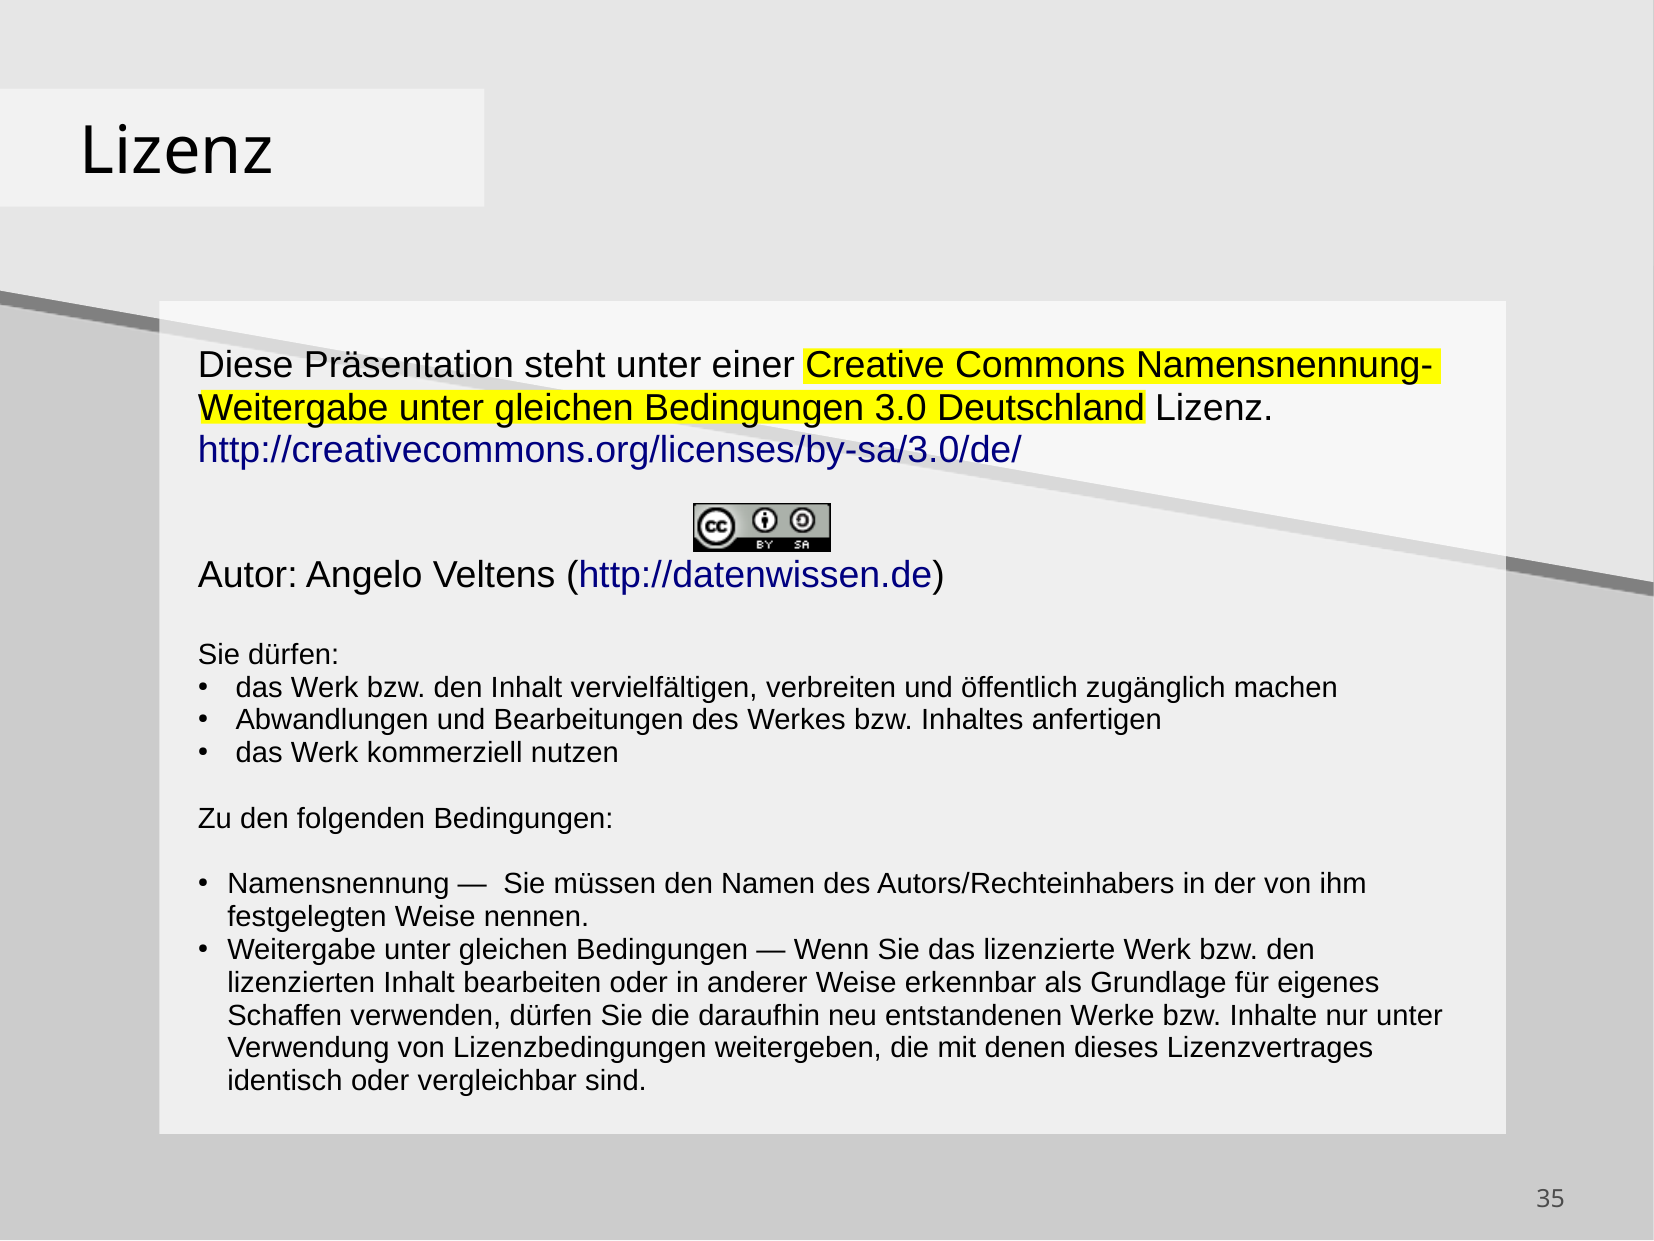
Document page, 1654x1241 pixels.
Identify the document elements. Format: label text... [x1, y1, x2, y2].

text_box Diese Präsentation steht unter einer Creative Commons Namensnennung-Weitergabe unter gleichen Bedingungen 3.0 Deutschland Lizenz. http://creativecommons.org/licenses/by-sa/3.0/de/ Autor: Angelo Veltens (http://datenwissen.de) Sie dürfen: das Werk bzw. den Inhalt vervielfältigen, verbreiten und öffentlich zugänglich machen Abwandlungen und Bearbeitungen des Werkes bzw. Inhaltes anfertigen das Werk kommerziell nutzen Zu den folgenden Bedingungen: Namensnennung — Sie müssen den Namen des Autors/Rechteinhabers in der von ihm festgelegten Weise nennen. Weitergabe unter gleichen Bedingungen — Wenn Sie das lizenzierte Werk bzw. den lizenzierten Inhalt bearbeiten oder in anderer Weise erkennbar als Grundlage für eigenes Schaffen verwenden, dürfen Sie die daraufhin neu entstandenen Werke bzw. Inhalte nur unter Verwendung von Lizenzbedingungen weitergeben, die mit denen dieses Lizenzvertrages identisch oder vergleichbar sind. [183, 336, 1483, 1105]
text_box Lizenz [64, 94, 827, 296]
text_box [159, 301, 1506, 1134]
text_box [0, 88, 485, 207]
